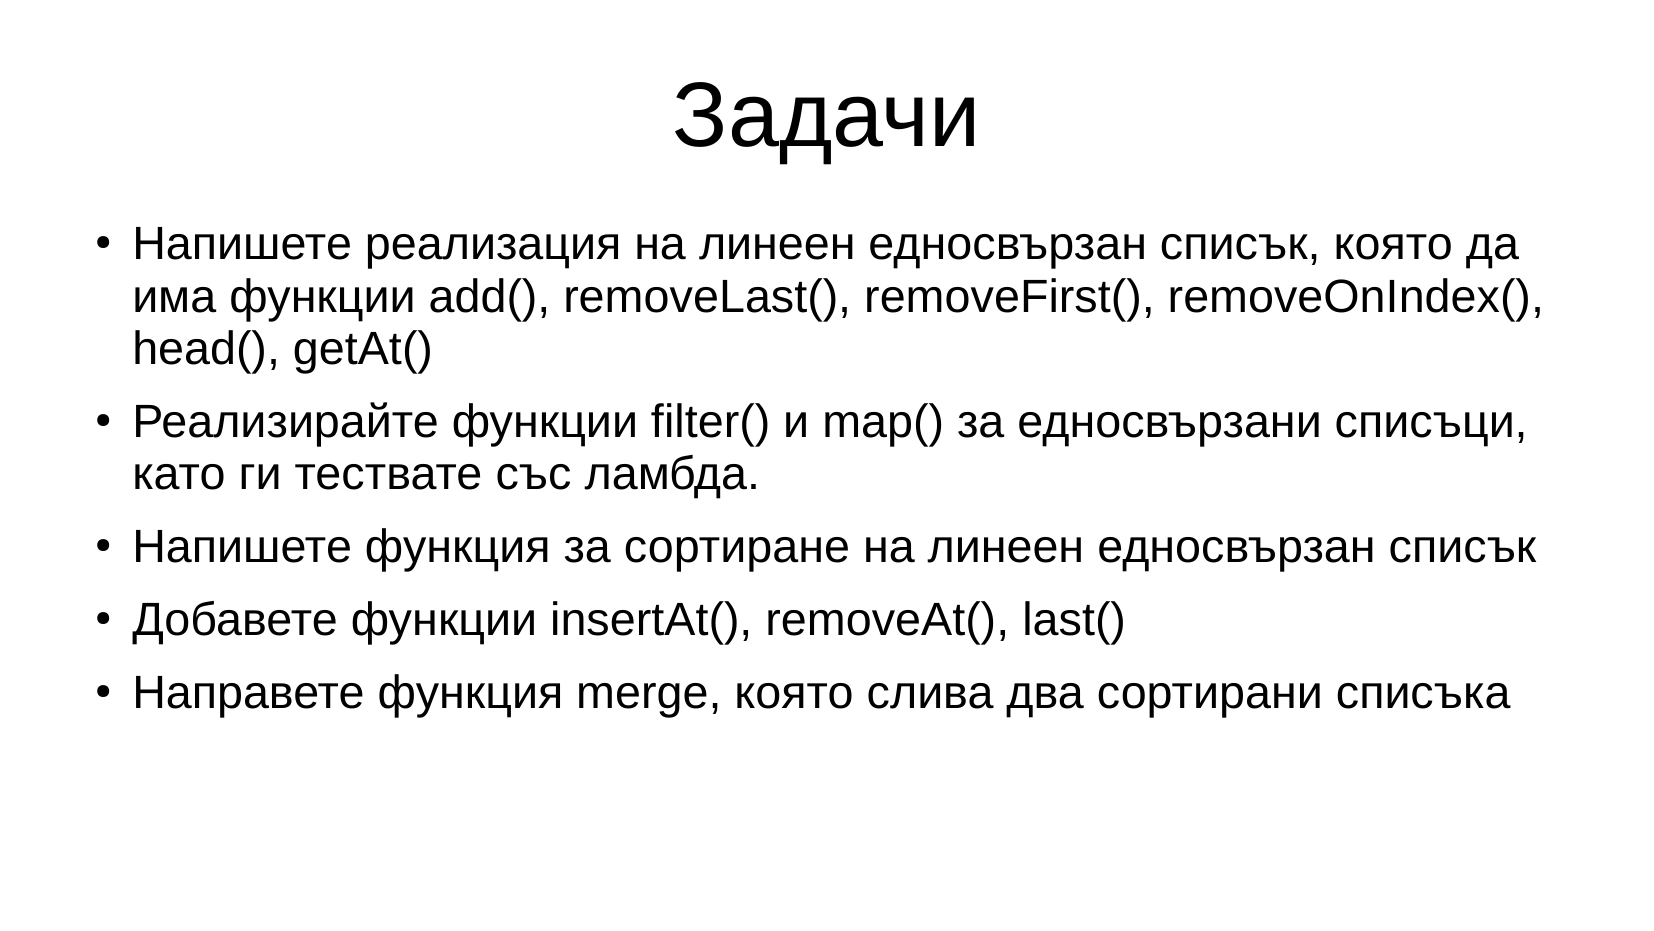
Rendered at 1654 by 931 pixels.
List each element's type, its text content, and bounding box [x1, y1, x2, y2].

title Задачи [82, 37, 1571, 193]
list Напишете реализация на линеен едносвързан списък, която да има функции add(), removeLast(), removeFirst(), removeOnIndex(), hеad(), getAt() Реализирайте функции filter() и map() за едносвързани списъци, като ги тествате със ламбда. Напишете функция за сортиране на линеен едносвързан списък Добавете функции insertAt(), removeAt(), last() Направете функция merge, която слива два сортирани списъка [82, 217, 1571, 758]
